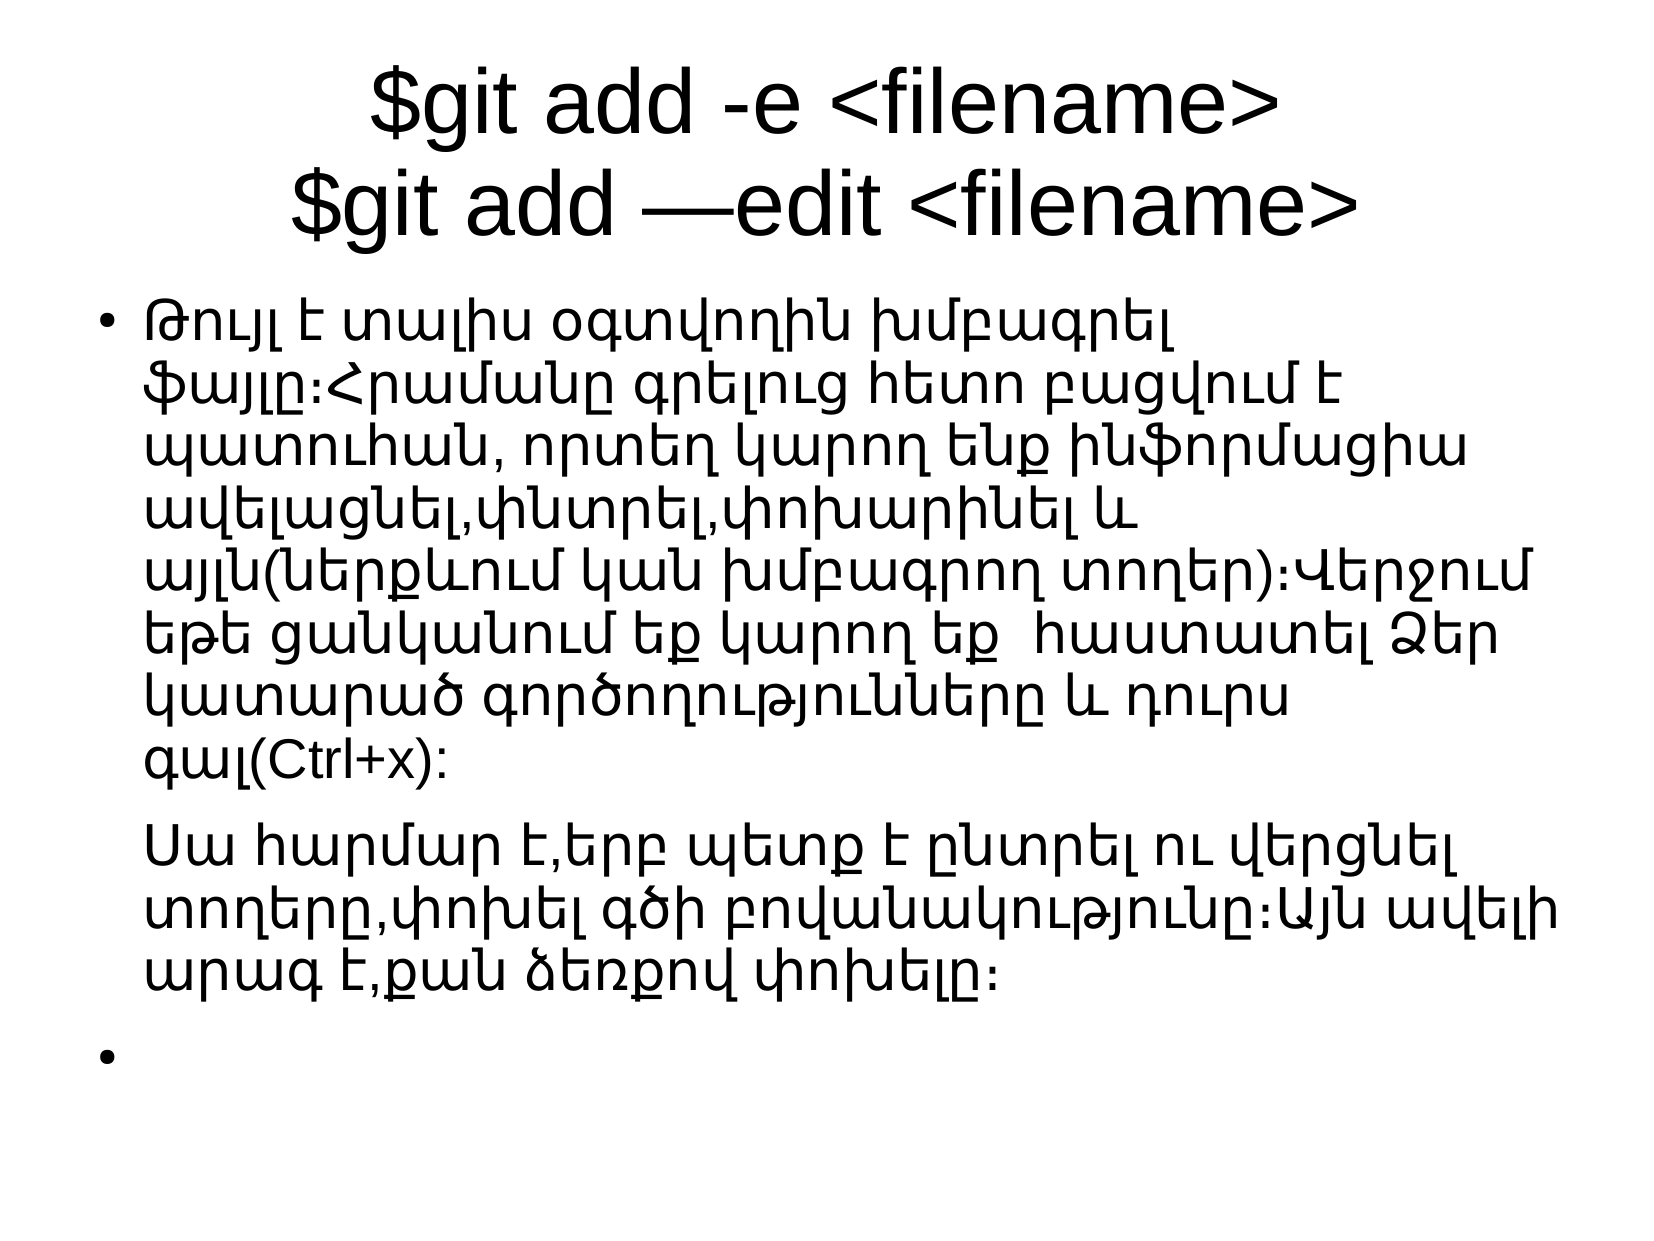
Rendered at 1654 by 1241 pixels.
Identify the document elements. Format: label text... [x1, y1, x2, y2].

list Թույլ է տալիս օգտվողին խմբագրել ֆայլը։Հրամանը գրելուց հետո բացվում է պատուհան, որտեղ կարող ենք ինֆորմացիա ավելացնել,փնտրել,փոխարինել և այլն(ներքևում կան խմբագրող տողեր)։Վերջում եթե ցանկանում եք կարող եք հաստատել Ձեր կատարած գործողությունները և դուրս գալ(Ctrl+x): Սա հարմար է,երբ պետք է ընտրել ու վերցնել տողերը,փոխել գծի բովանակությունը։Այն ավելի արագ է,քան ձեռքով փոխելը։ [82, 290, 1571, 1010]
title $git add -e <filename> $git add —edit <filename> [82, 49, 1571, 257]
